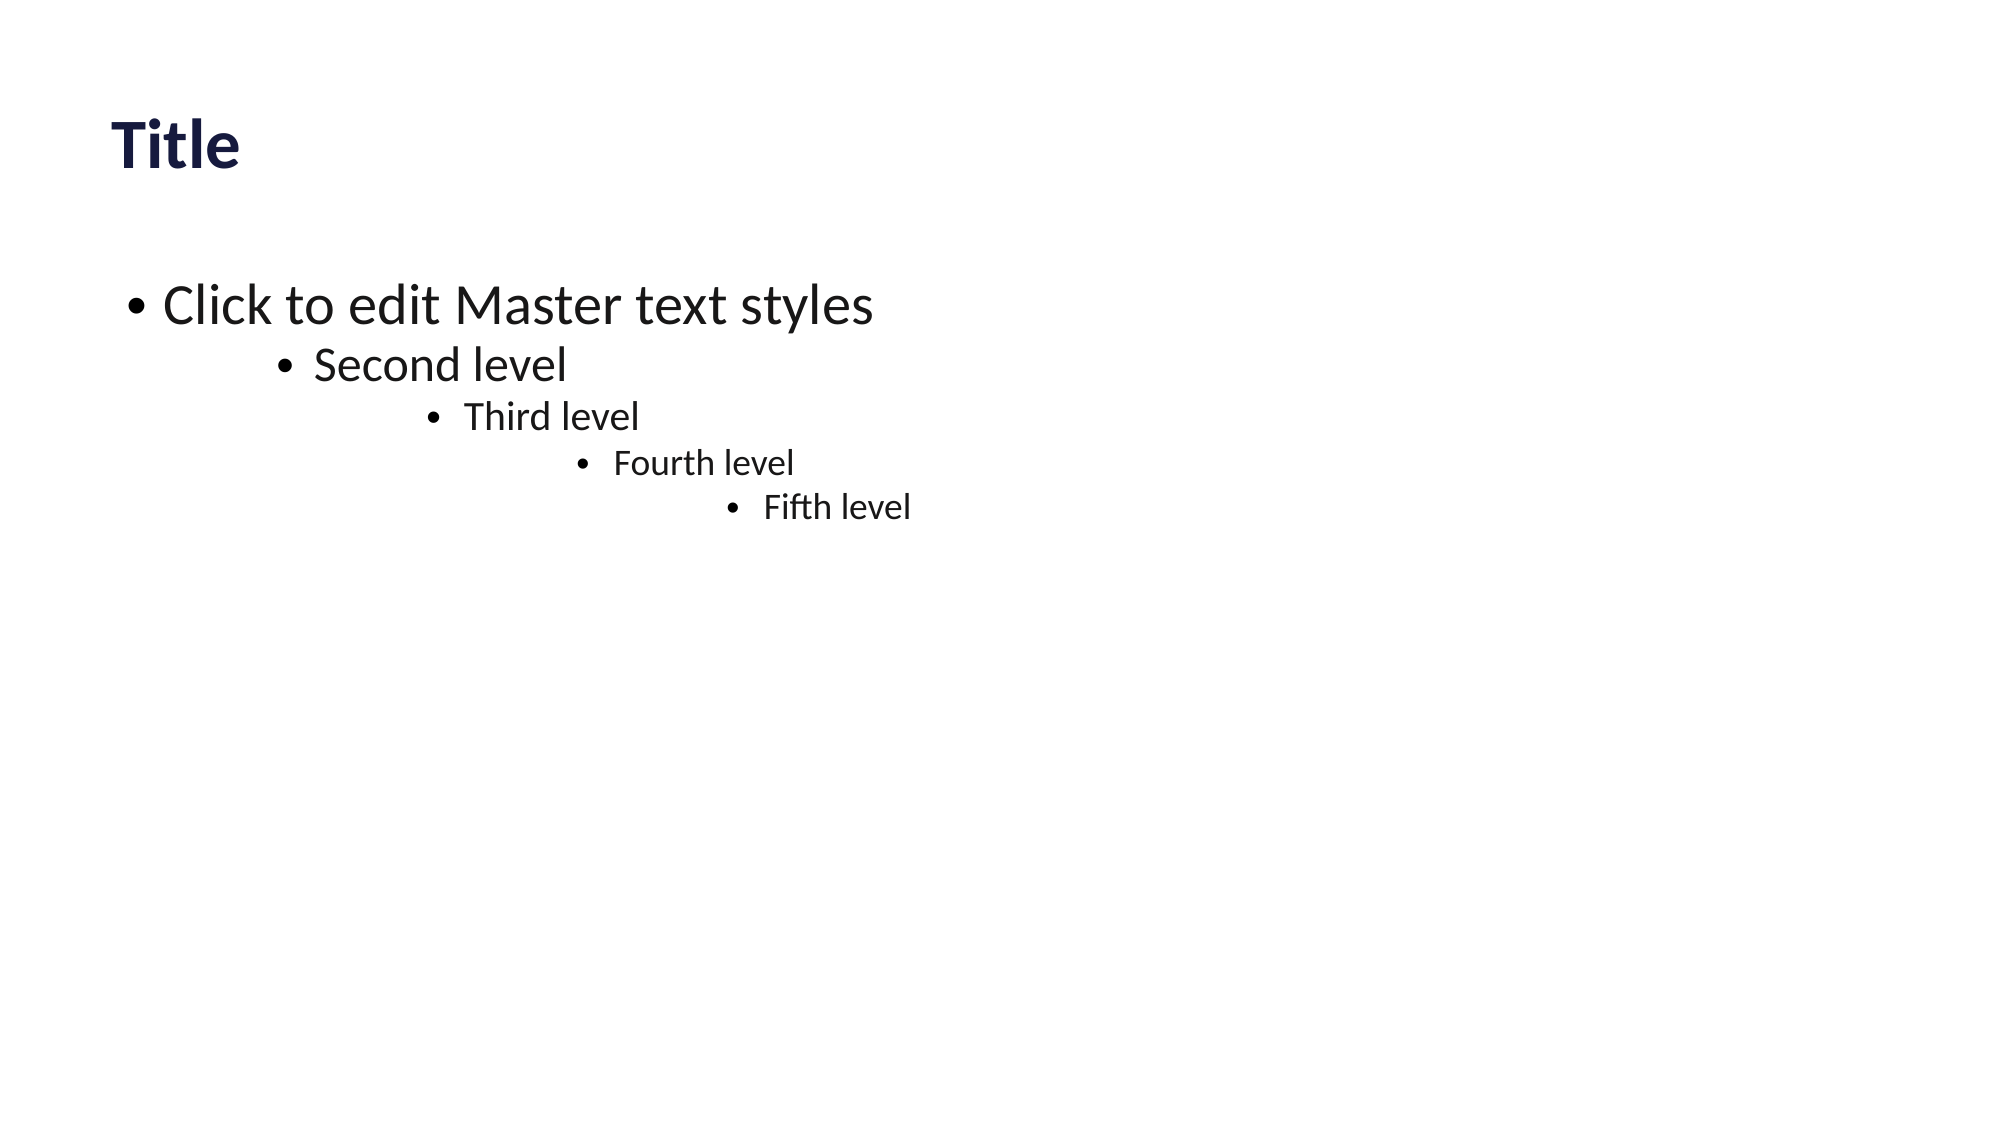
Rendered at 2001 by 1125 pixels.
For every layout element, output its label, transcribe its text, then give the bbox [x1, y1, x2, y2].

list Click to edit Master text styles Second level Third level Fourth level Fifth level [111, 274, 1889, 997]
title Title [111, 99, 1889, 200]
